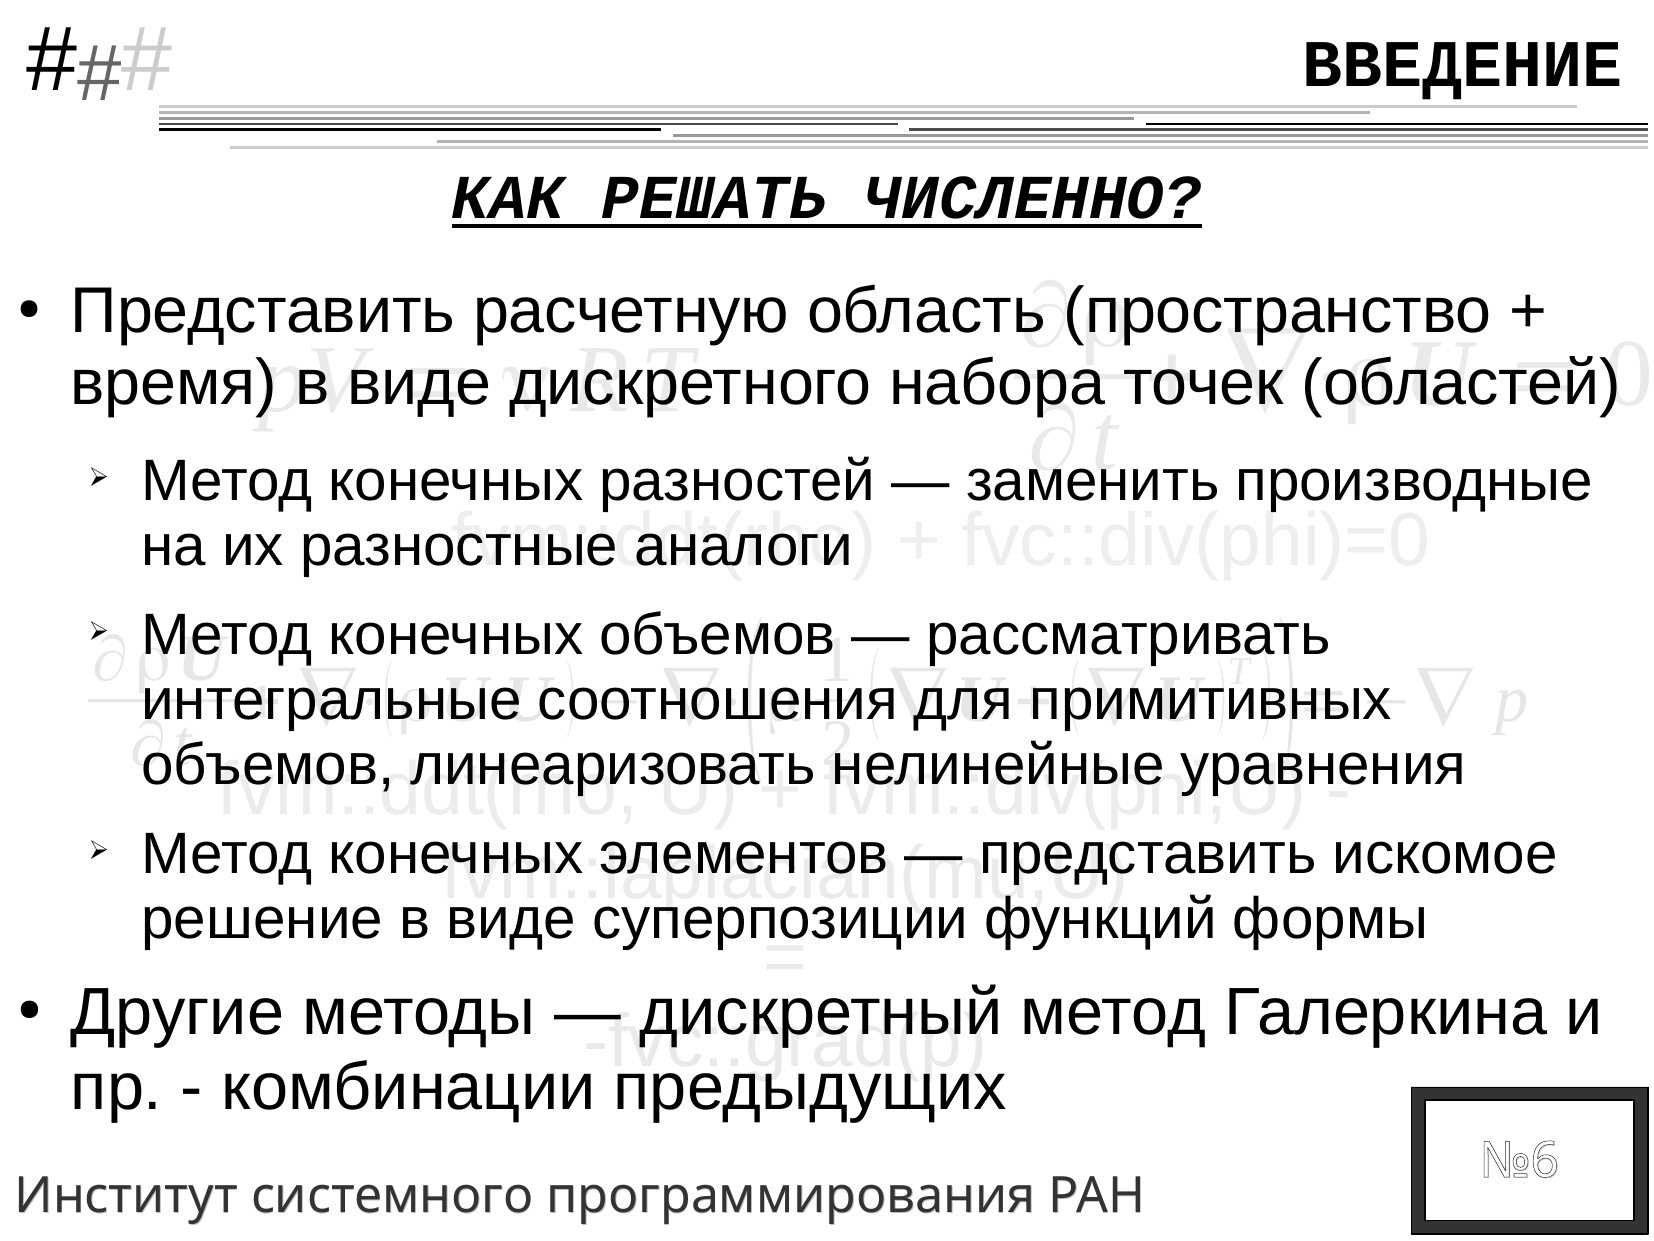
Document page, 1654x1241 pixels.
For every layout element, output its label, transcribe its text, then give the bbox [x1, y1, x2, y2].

list Представить расчетную область (пространство + время) в виде дискретного набора точек (областей) Метод конечных разностей — заменить производные на их разностные аналоги Метод конечных объемов — рассматривать интегральные соотношения для примитивных объемов, линеаризовать нелинейные уравнения Метод конечных элементов — представить искомое решение в виде суперпозиции функций формы Другие методы — дискретный метод Галеркина и пр. - комбинации предыдущих [0, 274, 1654, 1124]
title КАК РЕШАТЬ ЧИСЛЕННО? [0, 147, 1654, 257]
